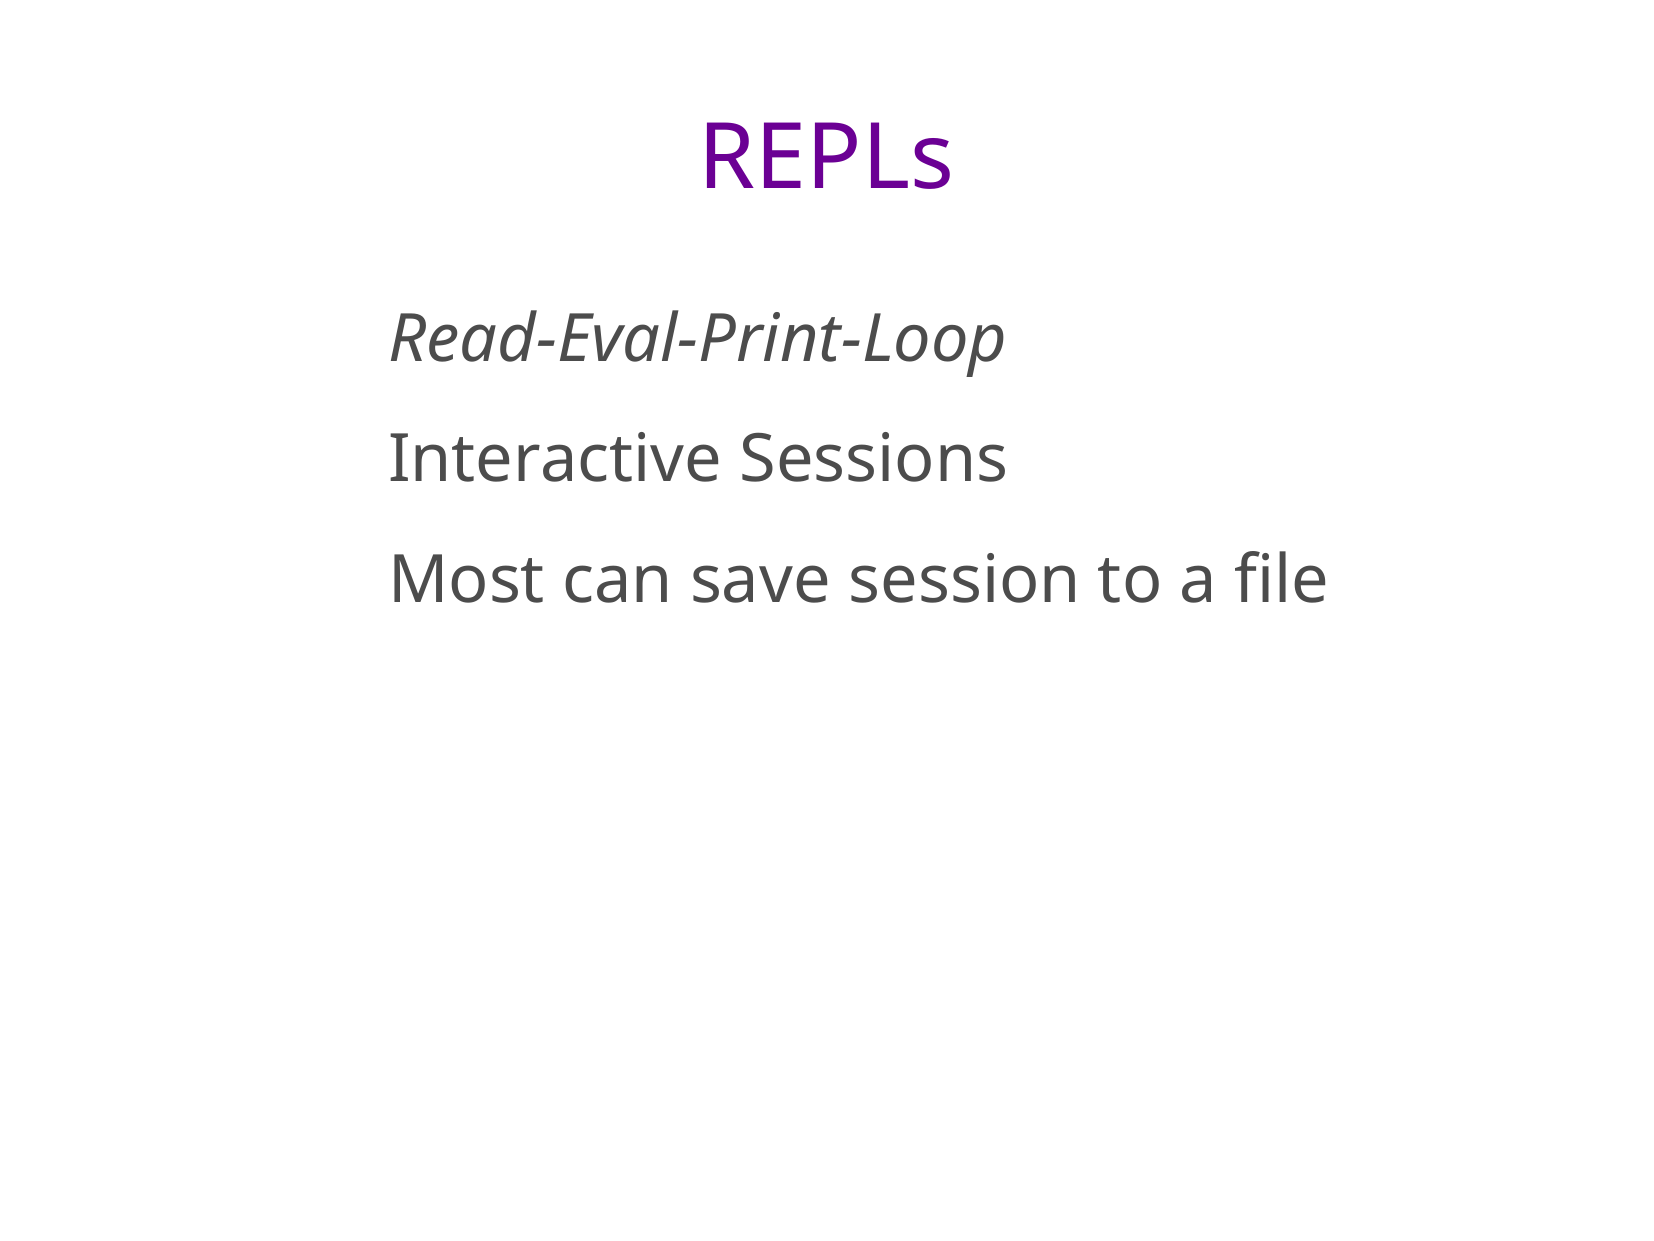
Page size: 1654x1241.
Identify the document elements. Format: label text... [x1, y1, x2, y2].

title REPLs [82, 49, 1571, 257]
list Read-Eval-Print-Loop Interactive Sessions Most can save session to a file [317, 290, 1337, 1010]
